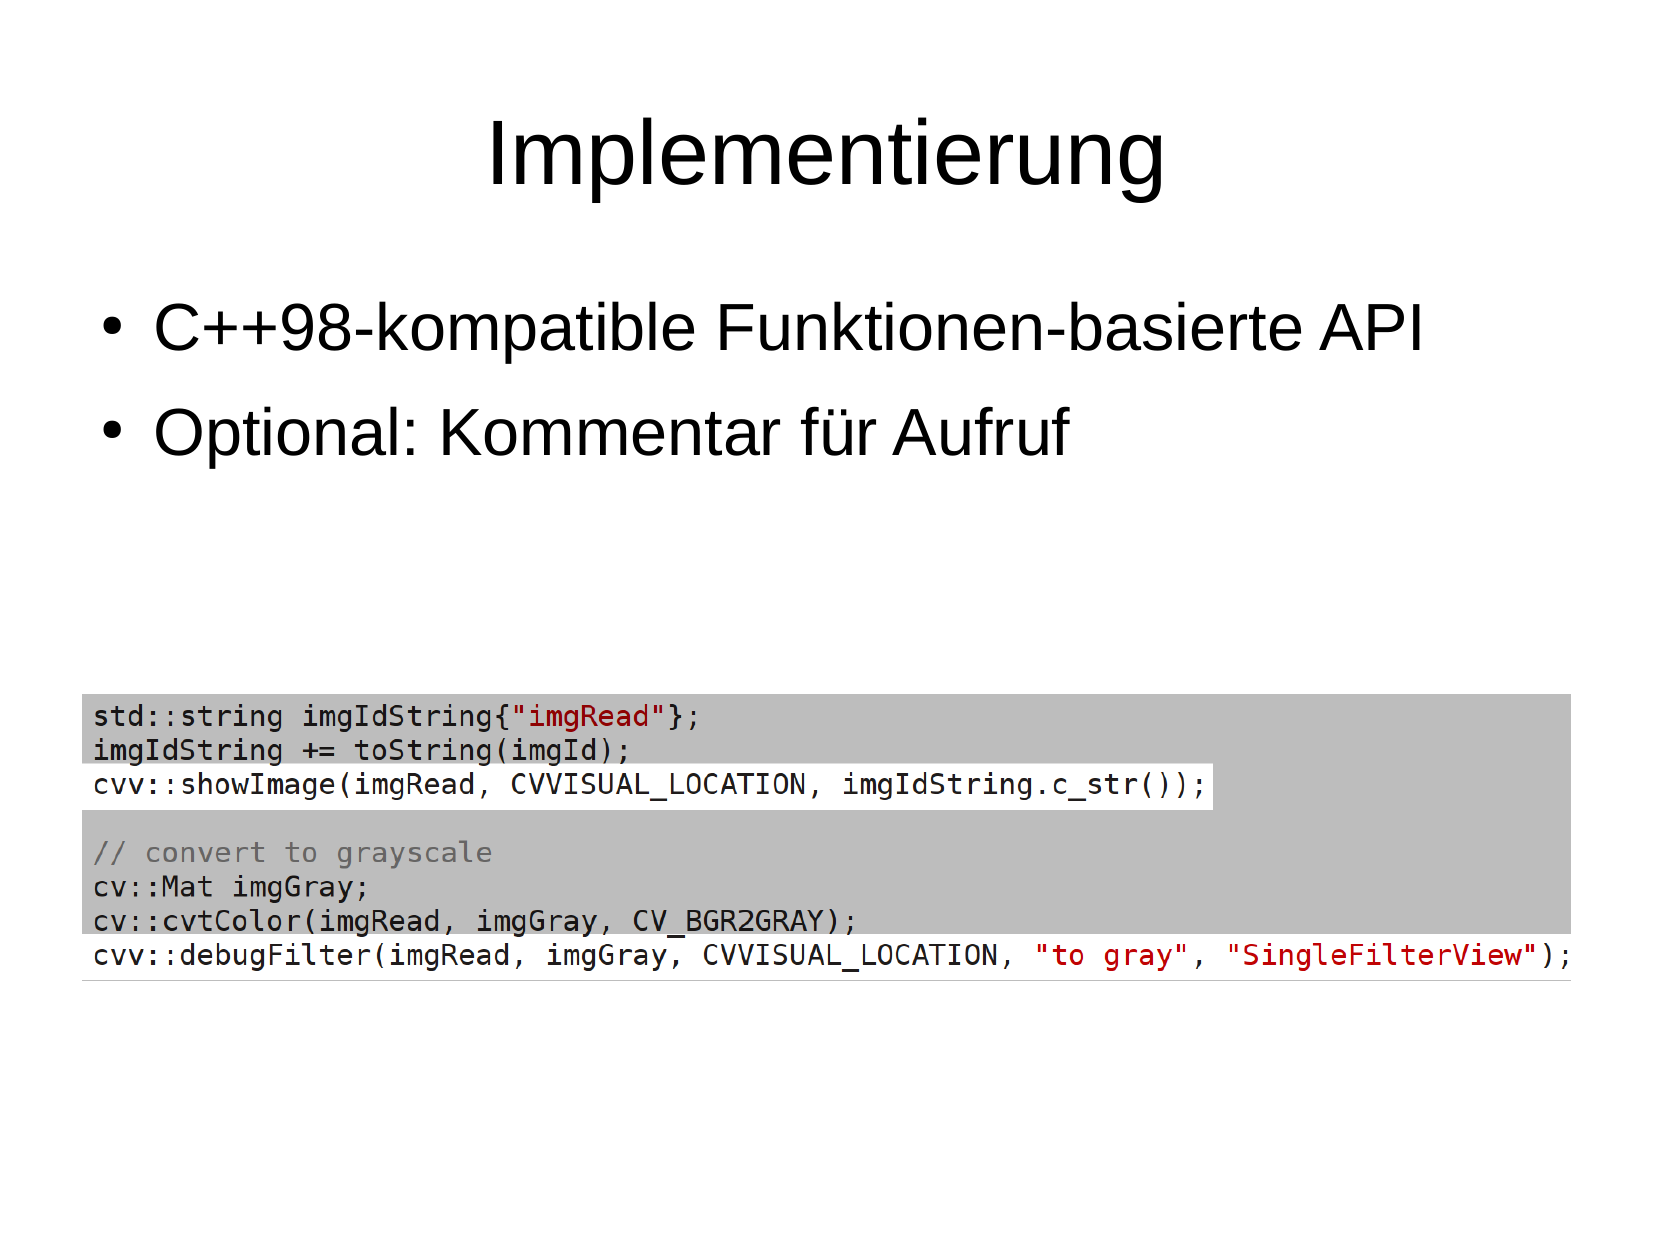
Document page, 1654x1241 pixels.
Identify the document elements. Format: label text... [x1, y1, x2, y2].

picture [82, 694, 1571, 981]
list C++98-kompatible Funktionen-basierte API Optional: Kommentar für Aufruf [82, 290, 1571, 634]
title Implementierung [82, 49, 1571, 257]
